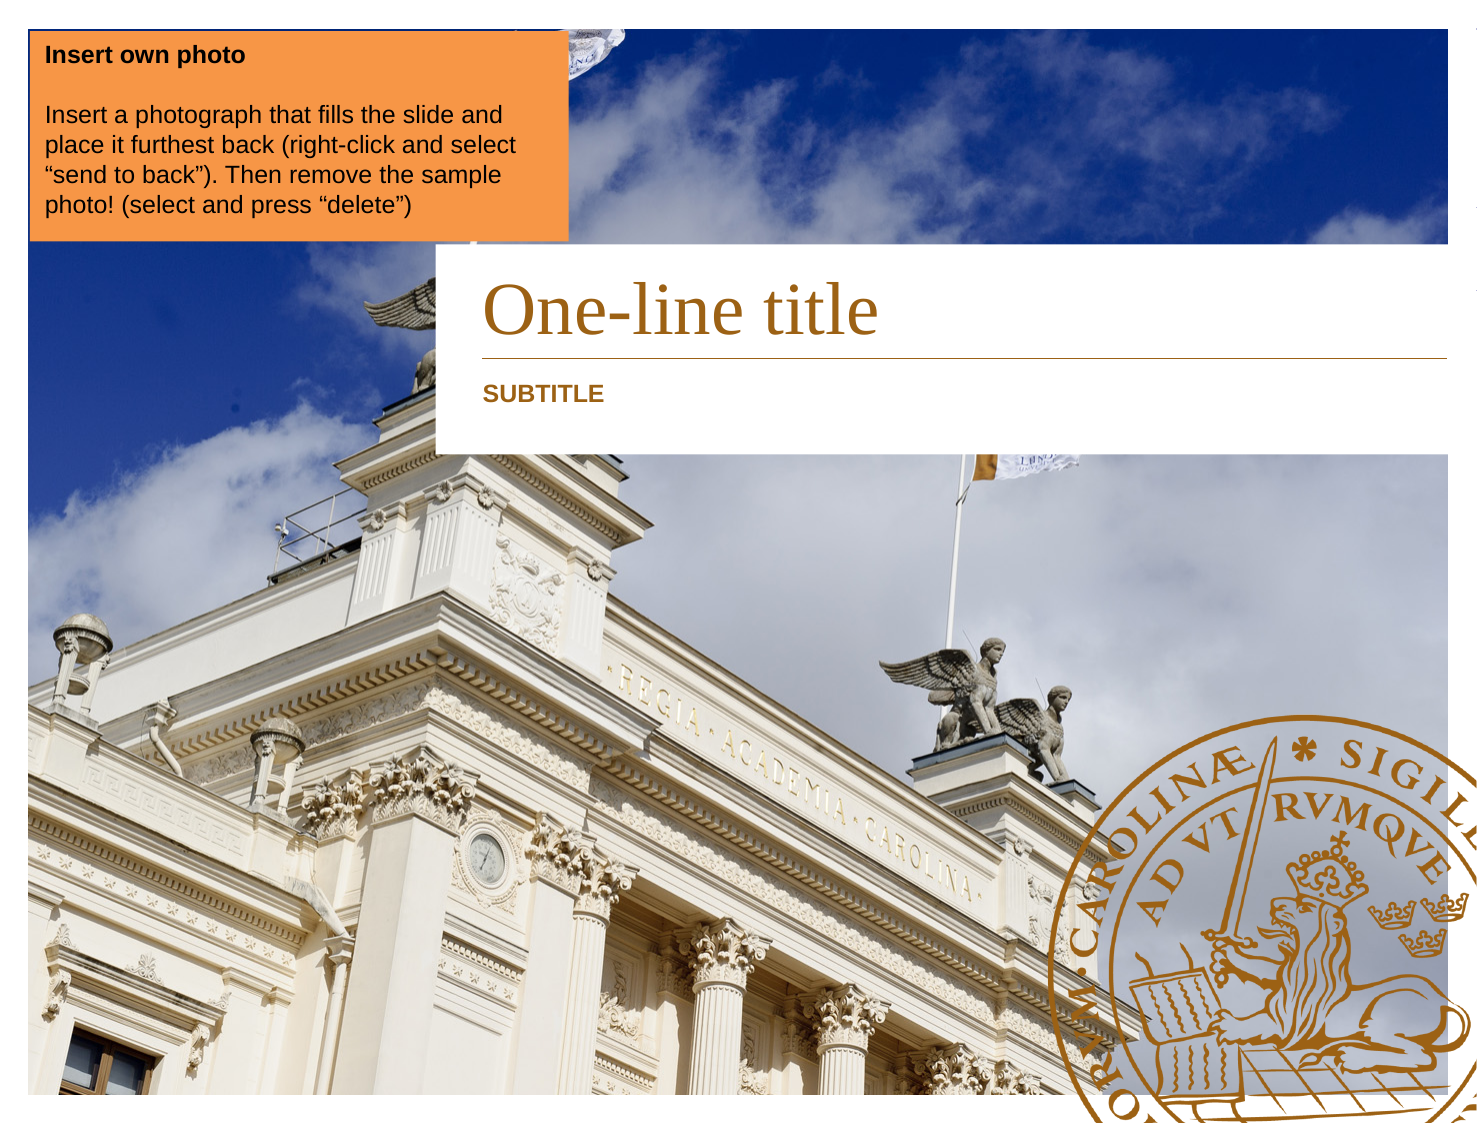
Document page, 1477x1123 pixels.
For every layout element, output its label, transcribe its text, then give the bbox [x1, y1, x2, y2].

text_box subtitle [482, 360, 1424, 413]
text_box One-line title [482, 245, 1424, 358]
text_box Insert own photo Insert a photograph that fills the slide and place it furthest back (right-click and select “send to back”). Then remove the sample photo! (select and press “delete”) [29, 31, 569, 242]
text_box [435, 244, 1448, 455]
picture [28, 29, 1477, 1123]
